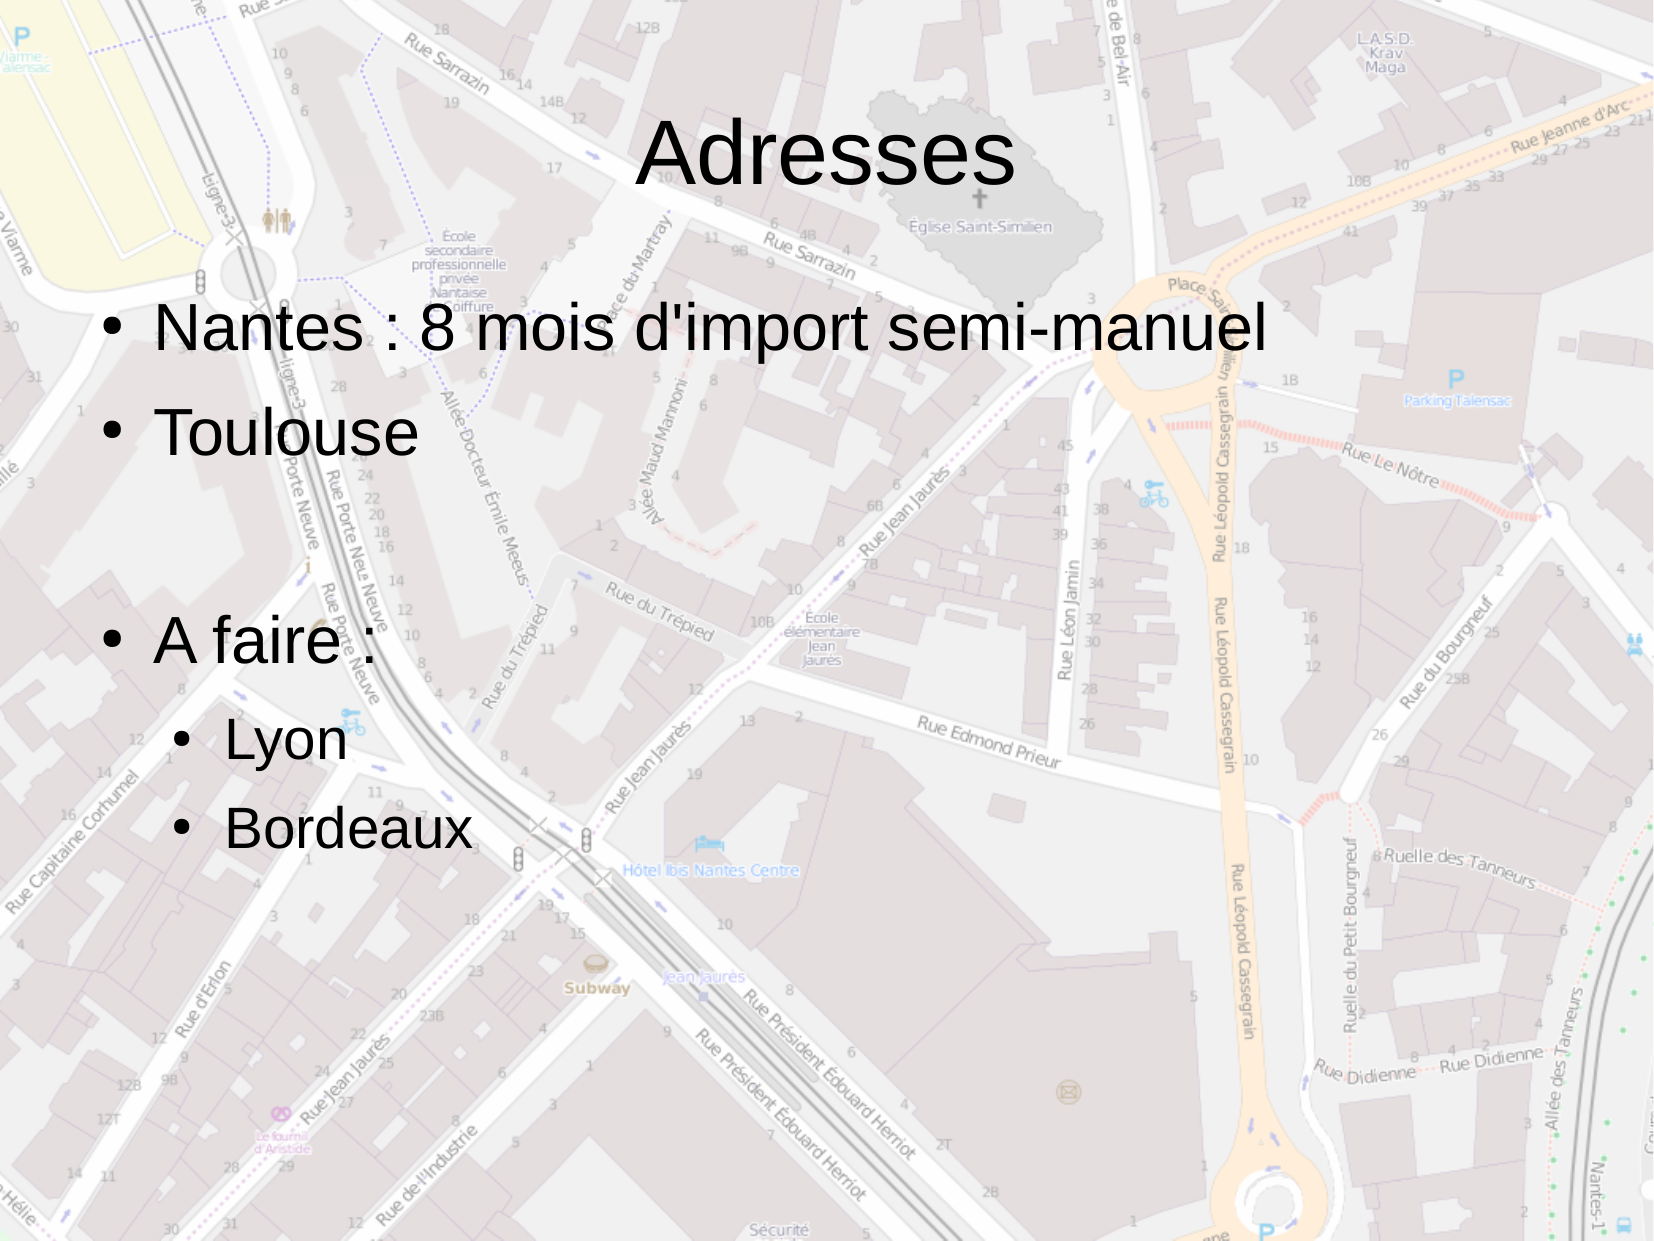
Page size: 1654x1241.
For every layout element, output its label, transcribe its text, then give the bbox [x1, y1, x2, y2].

title Adresses [82, 49, 1571, 257]
text_box [0, 0, 1654, 1241]
list Nantes : 8 mois d'import semi-manuel Toulouse A faire : Lyon Bordeaux [82, 290, 1571, 1010]
